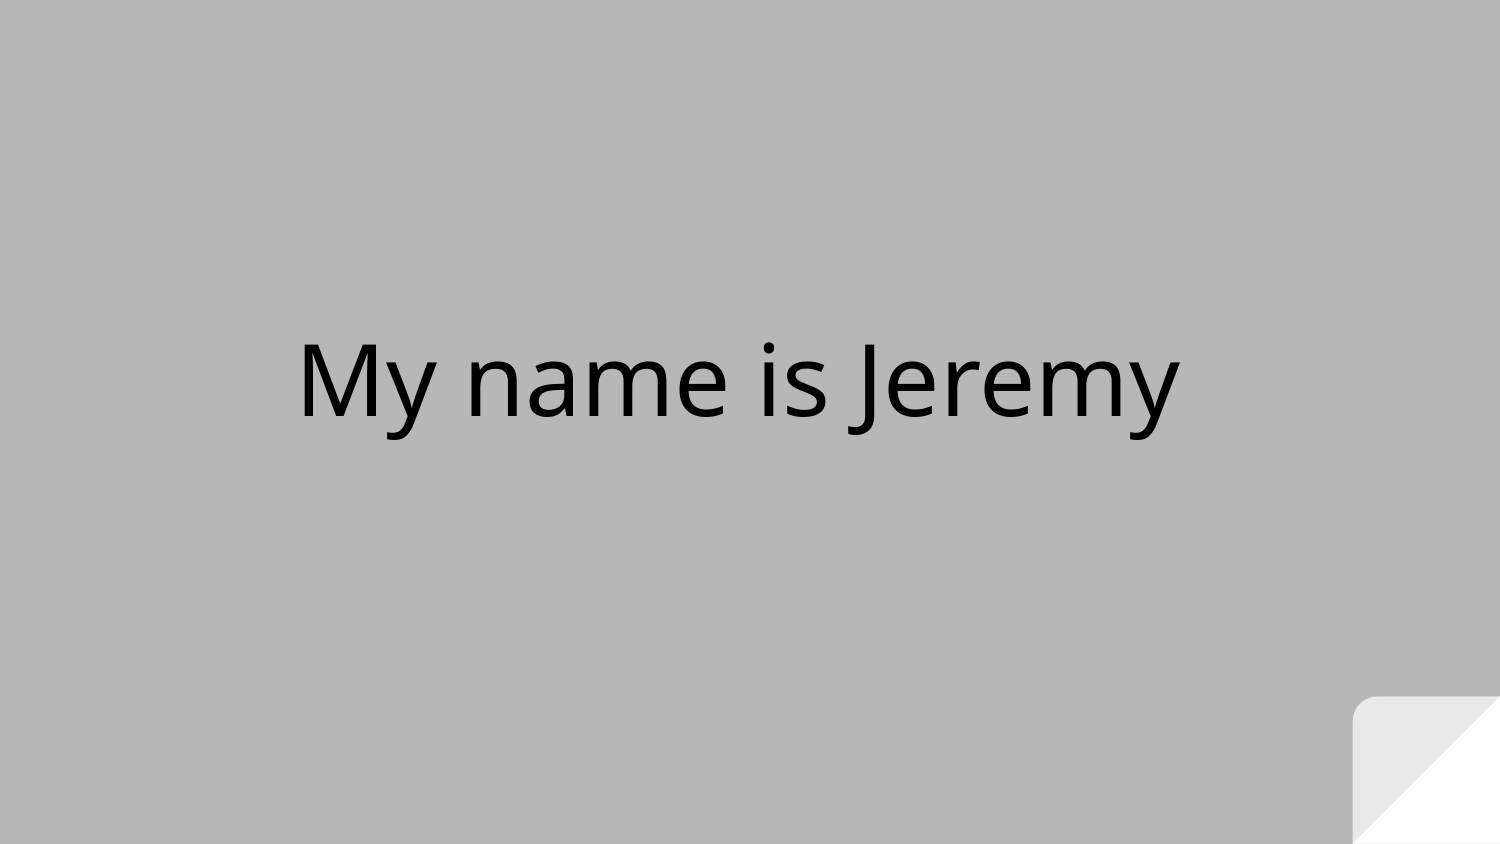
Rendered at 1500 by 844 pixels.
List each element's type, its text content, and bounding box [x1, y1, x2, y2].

title My name is Jeremy [64, 298, 1413, 452]
